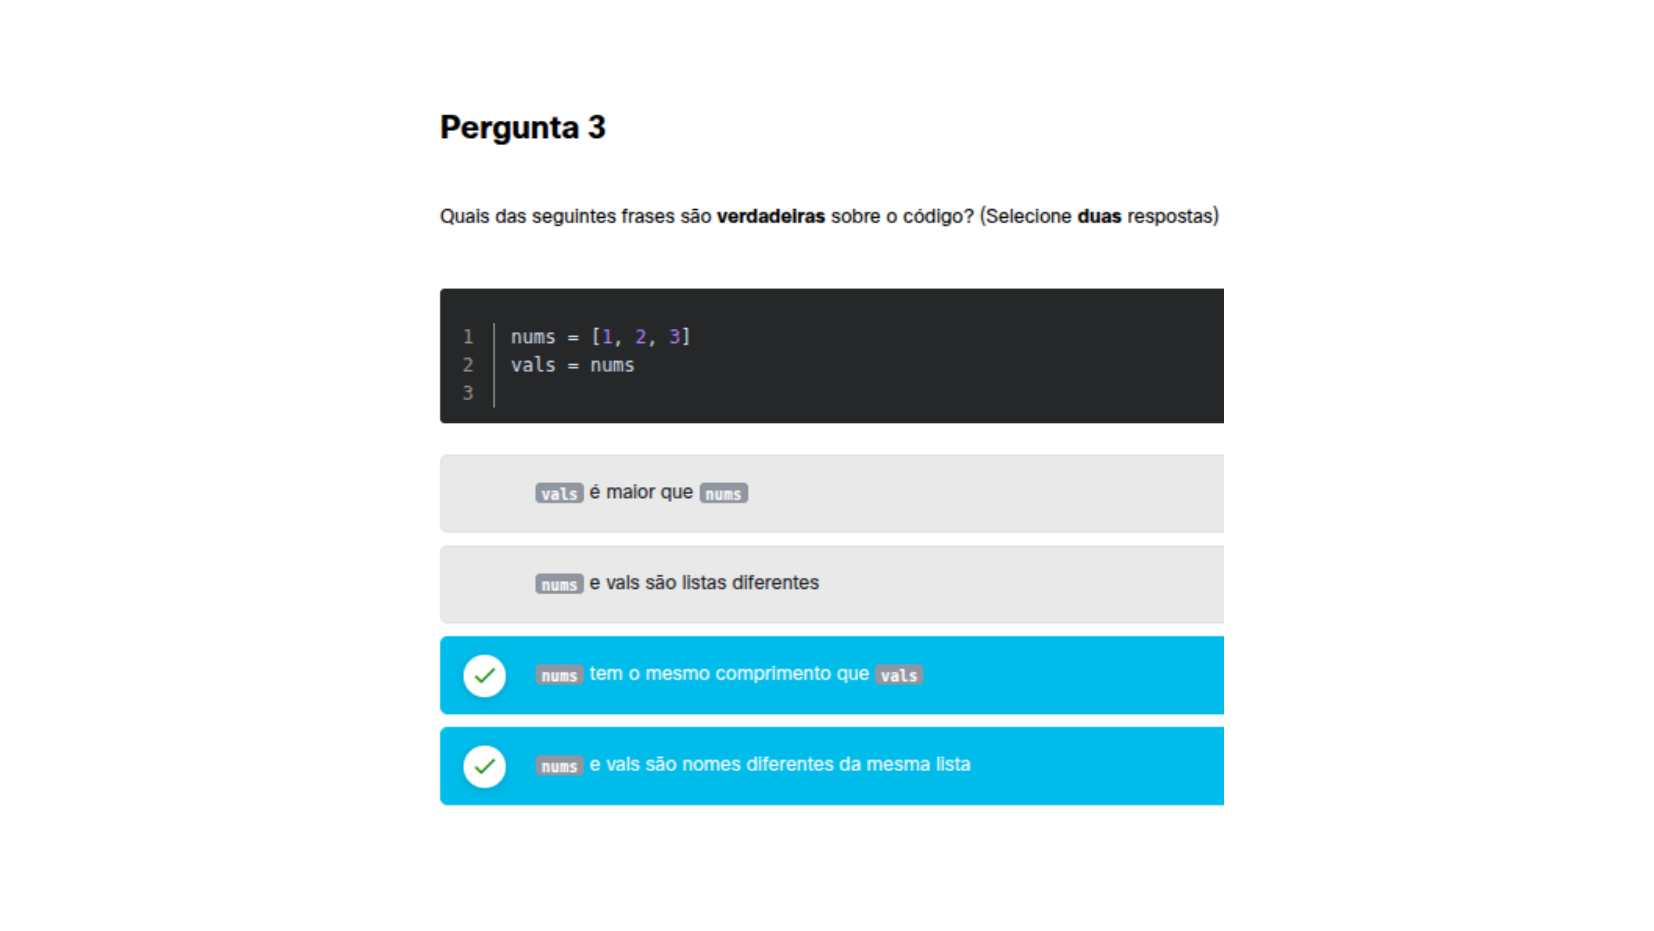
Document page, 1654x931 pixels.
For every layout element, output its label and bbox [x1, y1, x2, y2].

picture [536, 665, 584, 684]
picture [647, 757, 676, 770]
picture [464, 746, 505, 788]
picture [815, 667, 831, 680]
picture [716, 666, 813, 683]
picture [747, 757, 834, 770]
picture [630, 669, 640, 680]
picture [868, 760, 930, 770]
picture [464, 655, 505, 697]
picture [875, 665, 923, 684]
picture [840, 757, 861, 770]
picture [608, 757, 640, 770]
picture [591, 667, 596, 680]
picture [647, 669, 710, 680]
picture [431, 87, 1224, 843]
picture [536, 755, 584, 775]
picture [937, 757, 970, 770]
picture [597, 669, 623, 680]
picture [838, 669, 869, 683]
picture [591, 760, 600, 770]
picture [683, 760, 740, 770]
